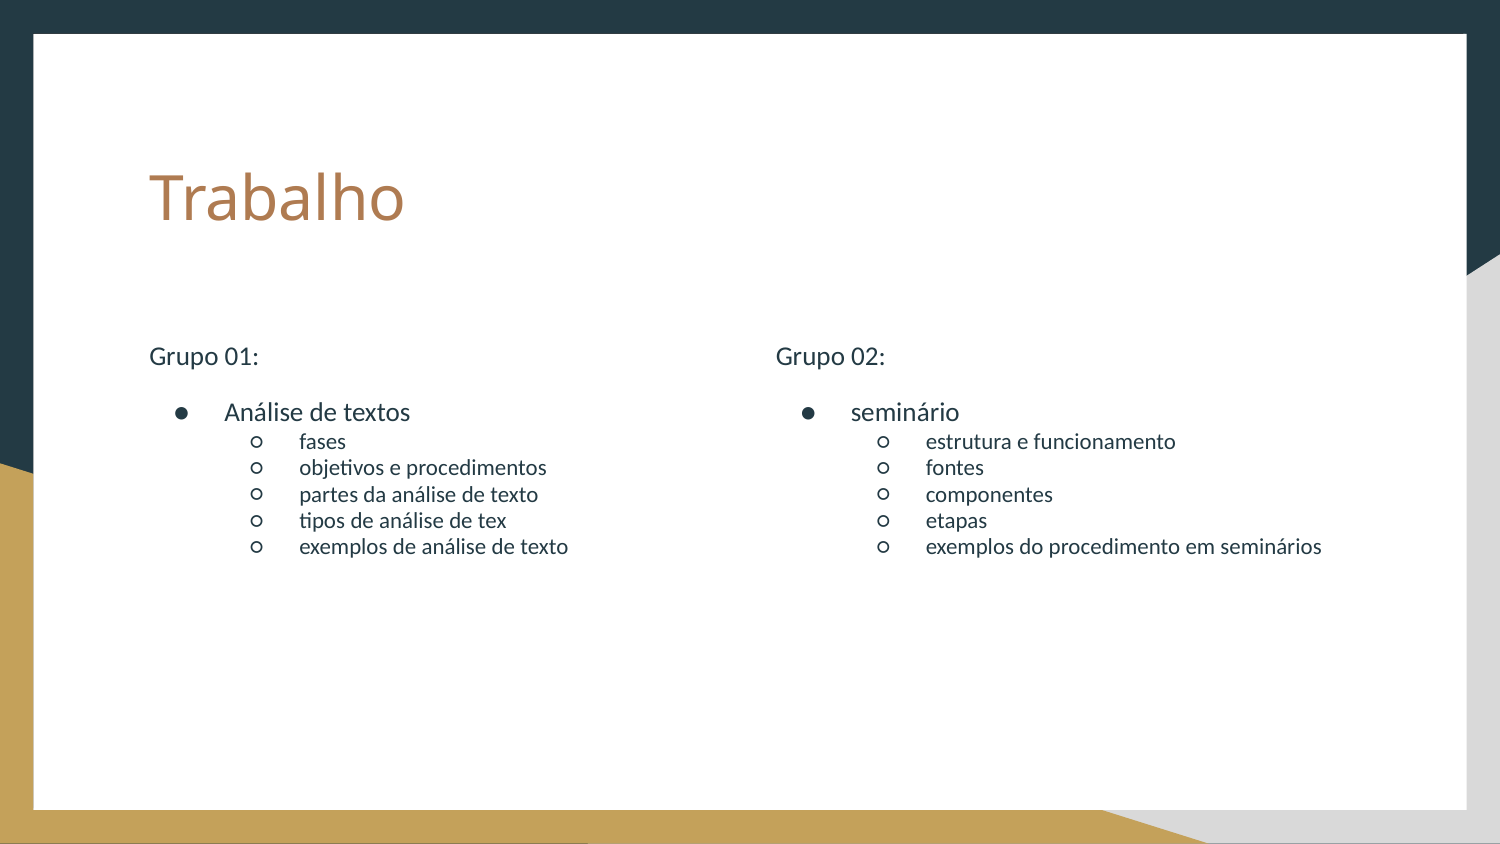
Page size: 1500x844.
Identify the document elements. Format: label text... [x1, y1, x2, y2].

title Trabalho [134, 138, 1366, 296]
list Grupo 02: seminário estrutura e funcionamento fontes componentes etapas exemplos do procedimento em seminários [760, 326, 1366, 729]
list Grupo 01: Análise de textos fases objetivos e procedimentos partes da análise de texto tipos de análise de tex exemplos de análise de texto [134, 326, 739, 729]
